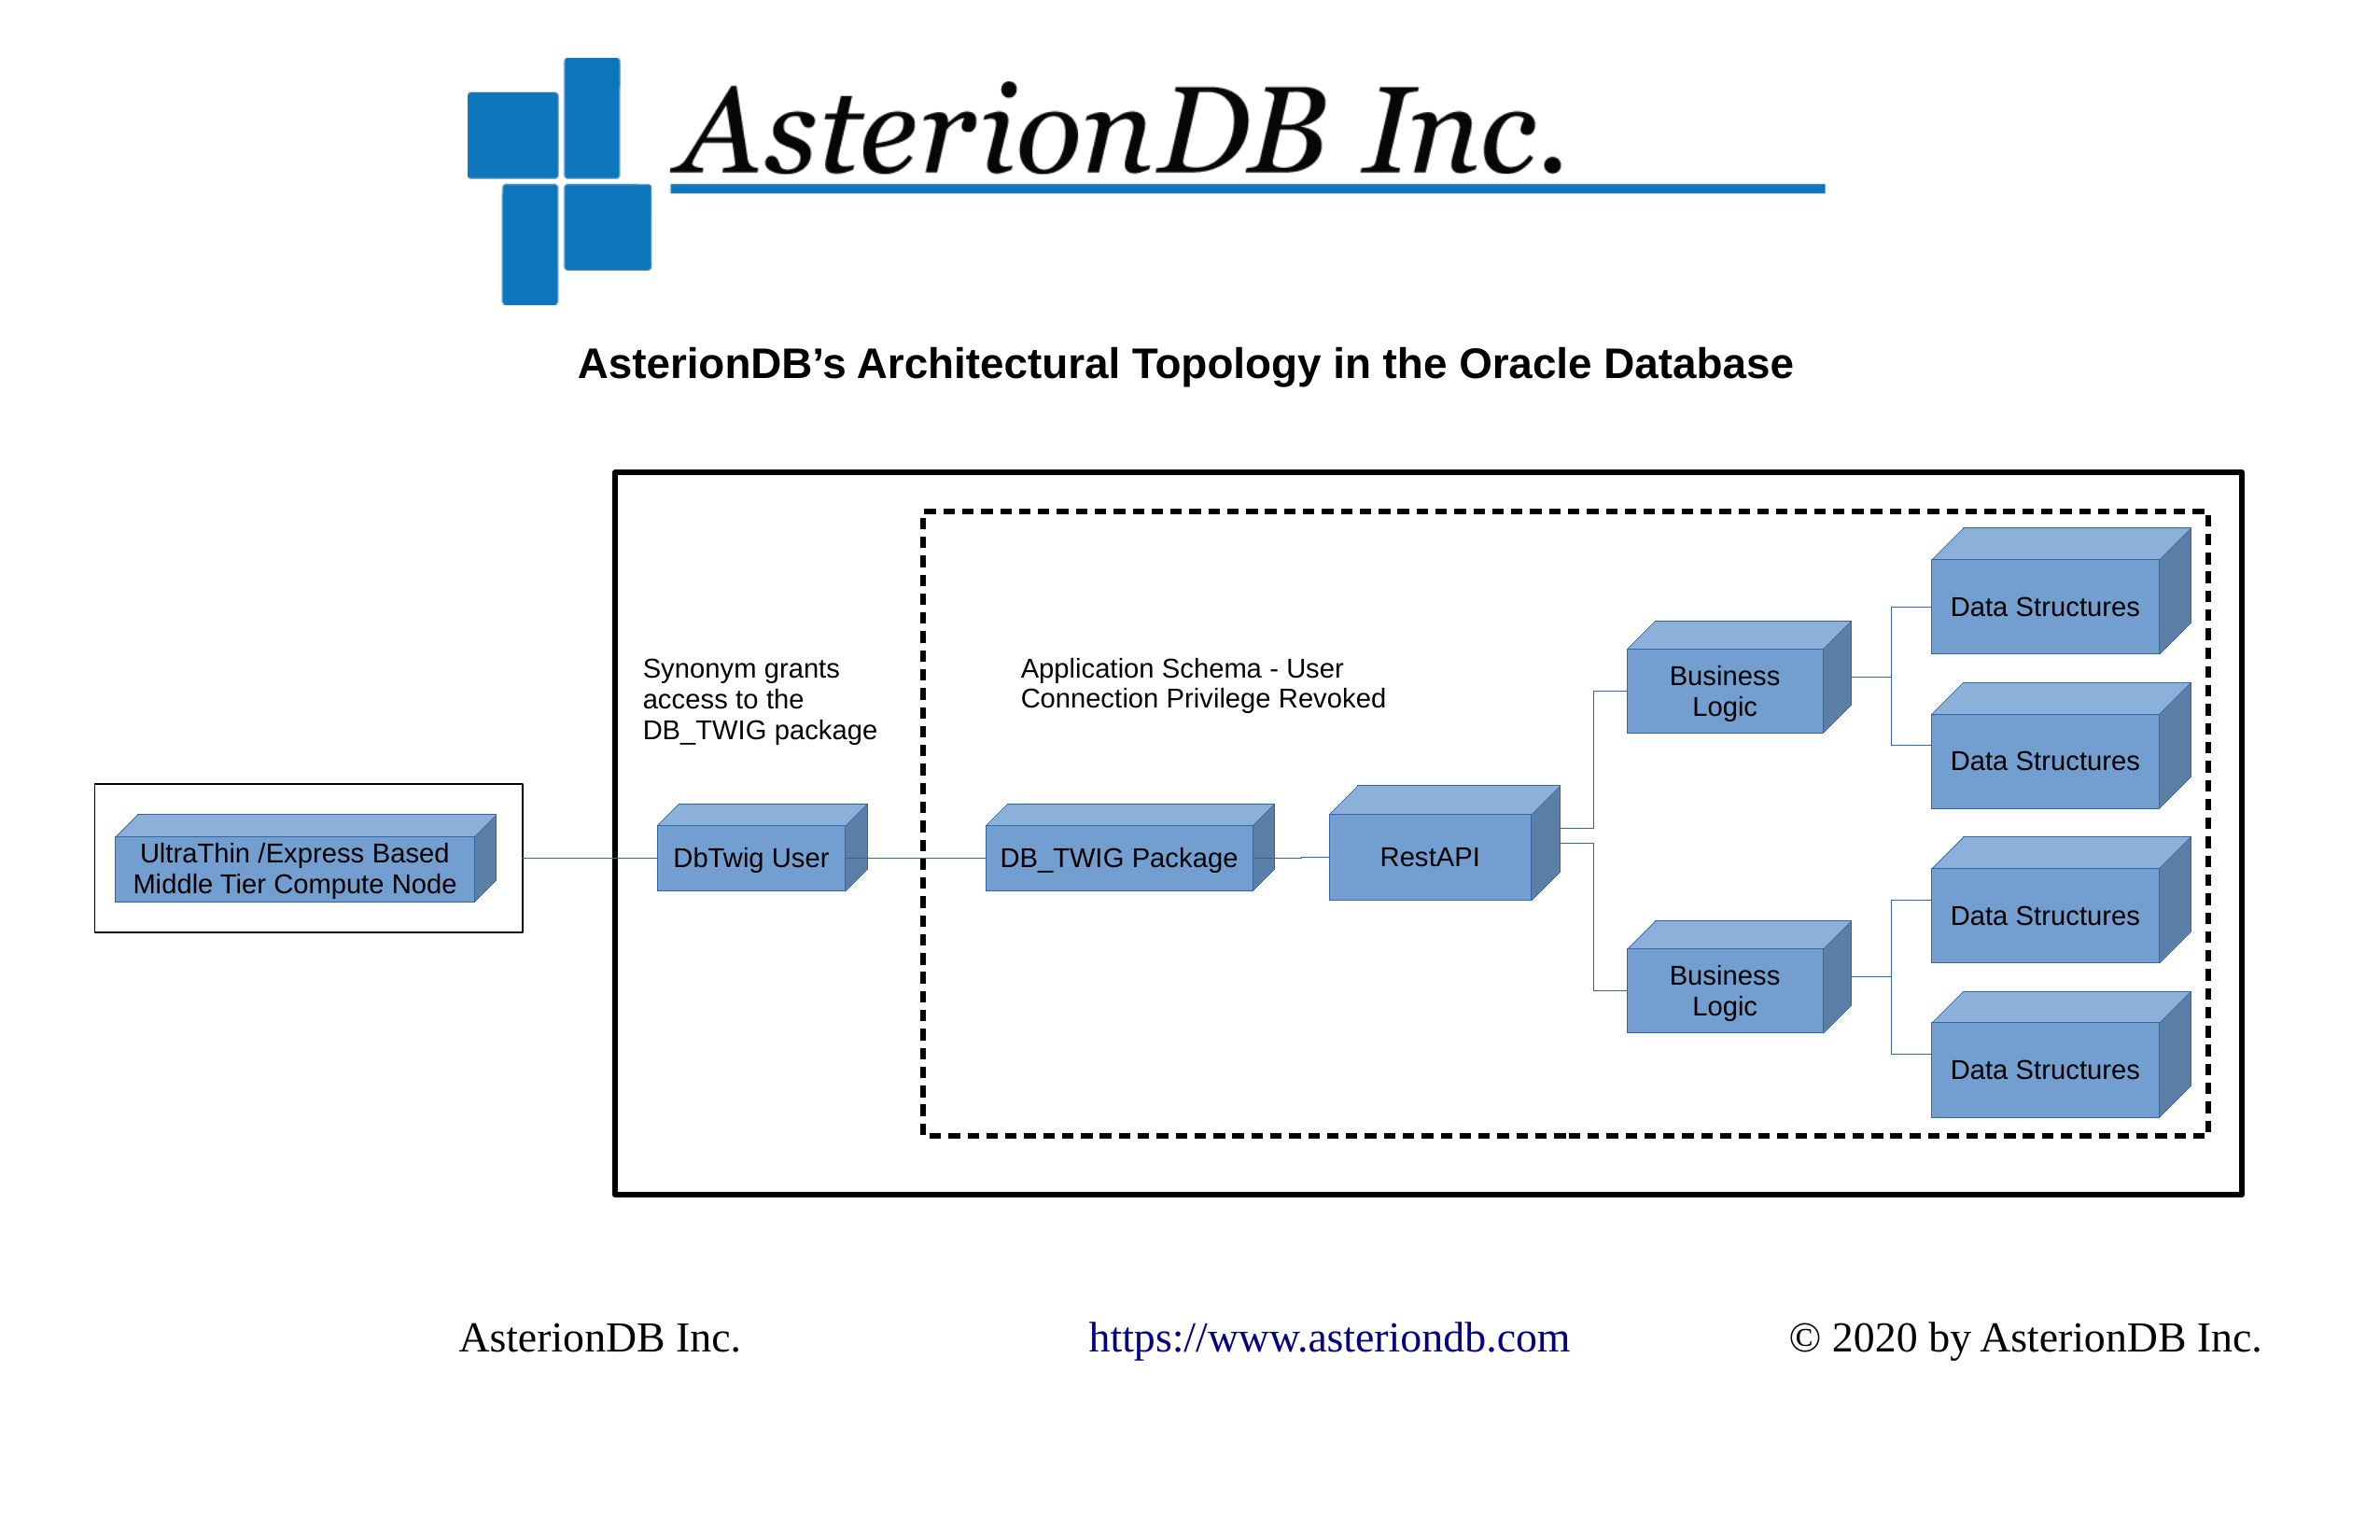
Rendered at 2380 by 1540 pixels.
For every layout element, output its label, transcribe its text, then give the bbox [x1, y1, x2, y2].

text_box AsterionDB Inc. https://www.asteriondb.com © 2020 by AsterionDB Inc. [444, 1307, 2318, 1485]
text_box Business Logic [1627, 650, 1823, 734]
text_box Data Structures [1931, 1023, 2159, 1118]
text_box DB_TWIG Package [986, 826, 1253, 891]
text_box RestAPI [1329, 815, 1531, 901]
text_box Application Schema - User Connection Privilege Revoked [1007, 646, 1512, 738]
text_box Synonym grants access to the DB_TWIG package [629, 647, 924, 753]
text_box AsterionDB’s Architectural Topology in the Oracle Database [564, 332, 1816, 395]
text_box Business Logic [1627, 949, 1823, 1033]
text_box DbTwig User [657, 826, 845, 891]
picture [468, 58, 1898, 305]
text_box Data Structures [1931, 869, 2159, 963]
text_box Data Structures [1931, 560, 2159, 654]
text_box UltraThin /Express Based Middle Tier Compute Node [115, 837, 474, 903]
text_box Data Structures [1931, 715, 2159, 809]
